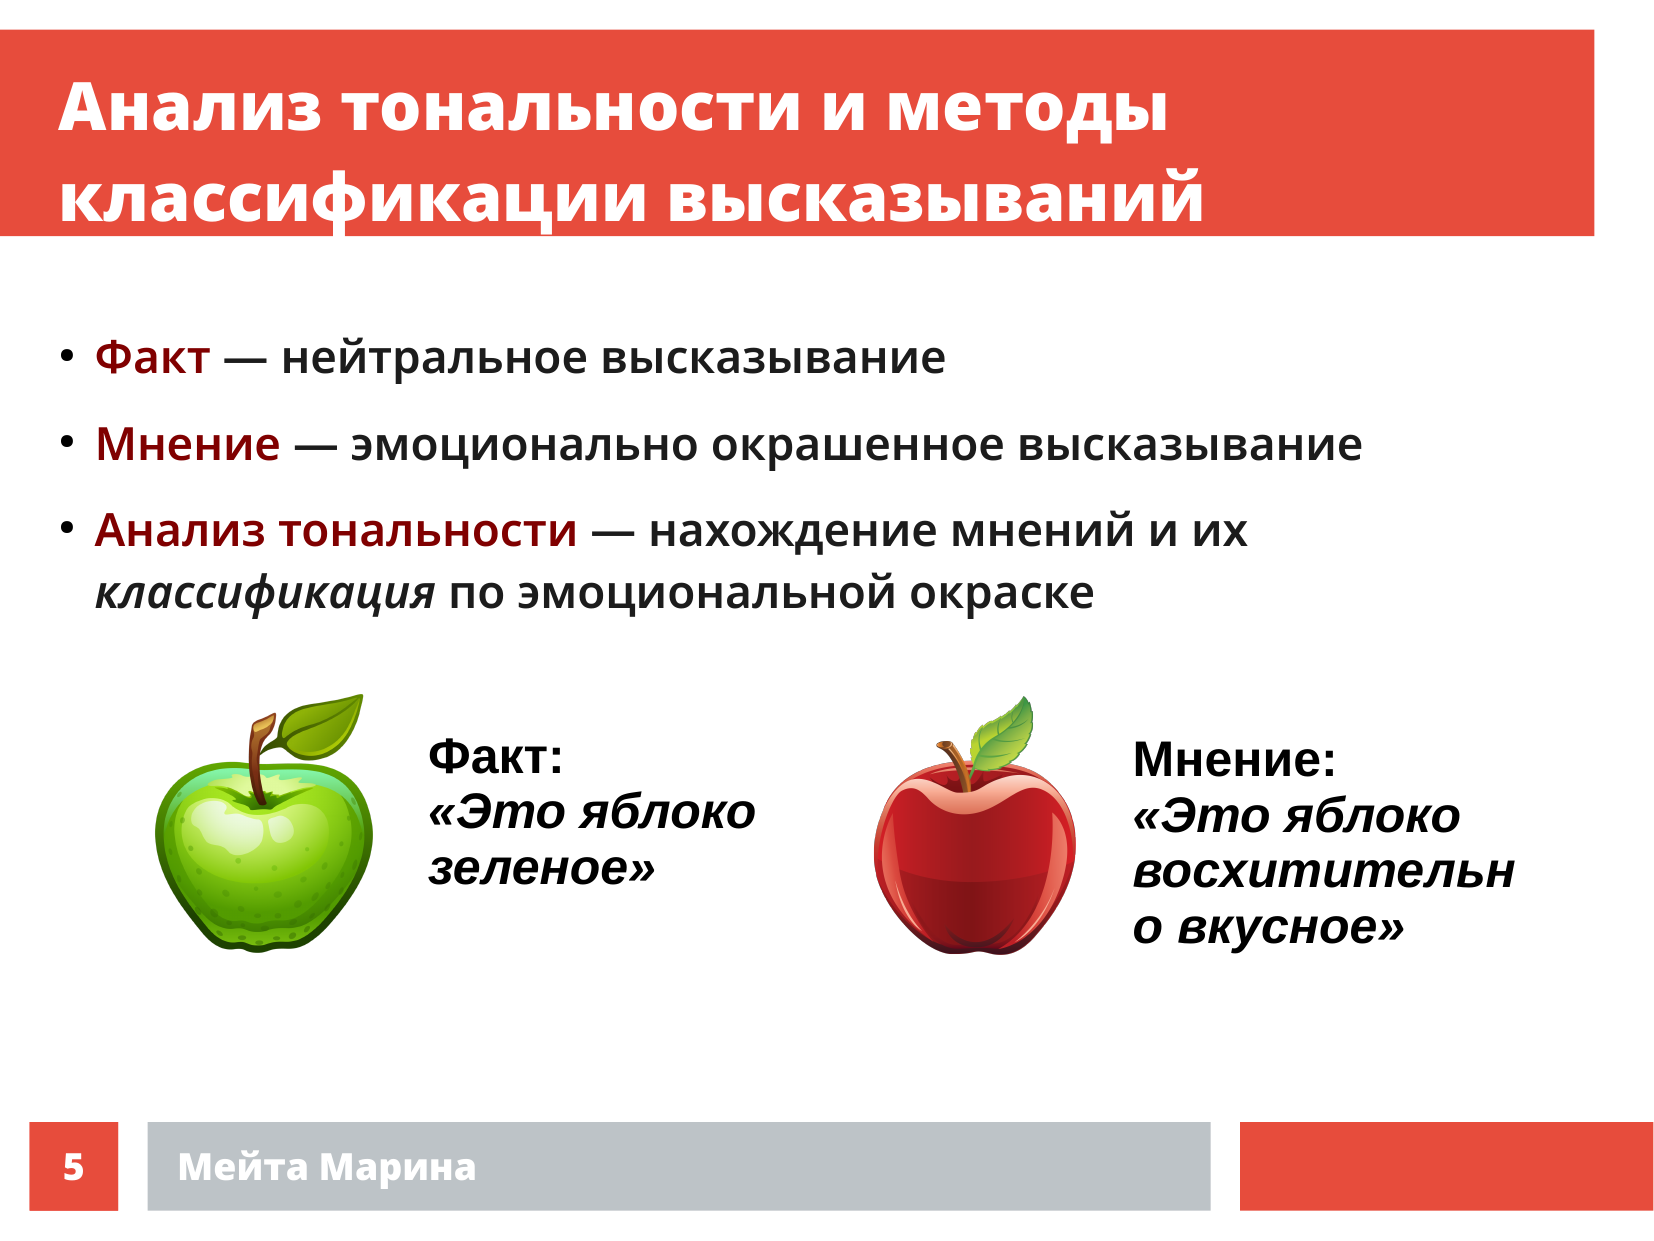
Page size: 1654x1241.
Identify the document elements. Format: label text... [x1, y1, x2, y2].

title Анализ тональности и методы классификации высказываний [59, 59, 1595, 207]
list Факт — нейтральное высказывание Мнение — эмоционально окрашенное высказывание Анализ тональности — нахождение мнений и их классификация по эмоциональной окраске [59, 324, 1565, 1093]
picture [850, 696, 1079, 969]
text_box Мнение: «Это яблоко восхитительно вкусное» [1117, 723, 1561, 964]
picture [121, 684, 414, 976]
text_box Факт: «Это яблоко зеленое» [413, 720, 827, 961]
